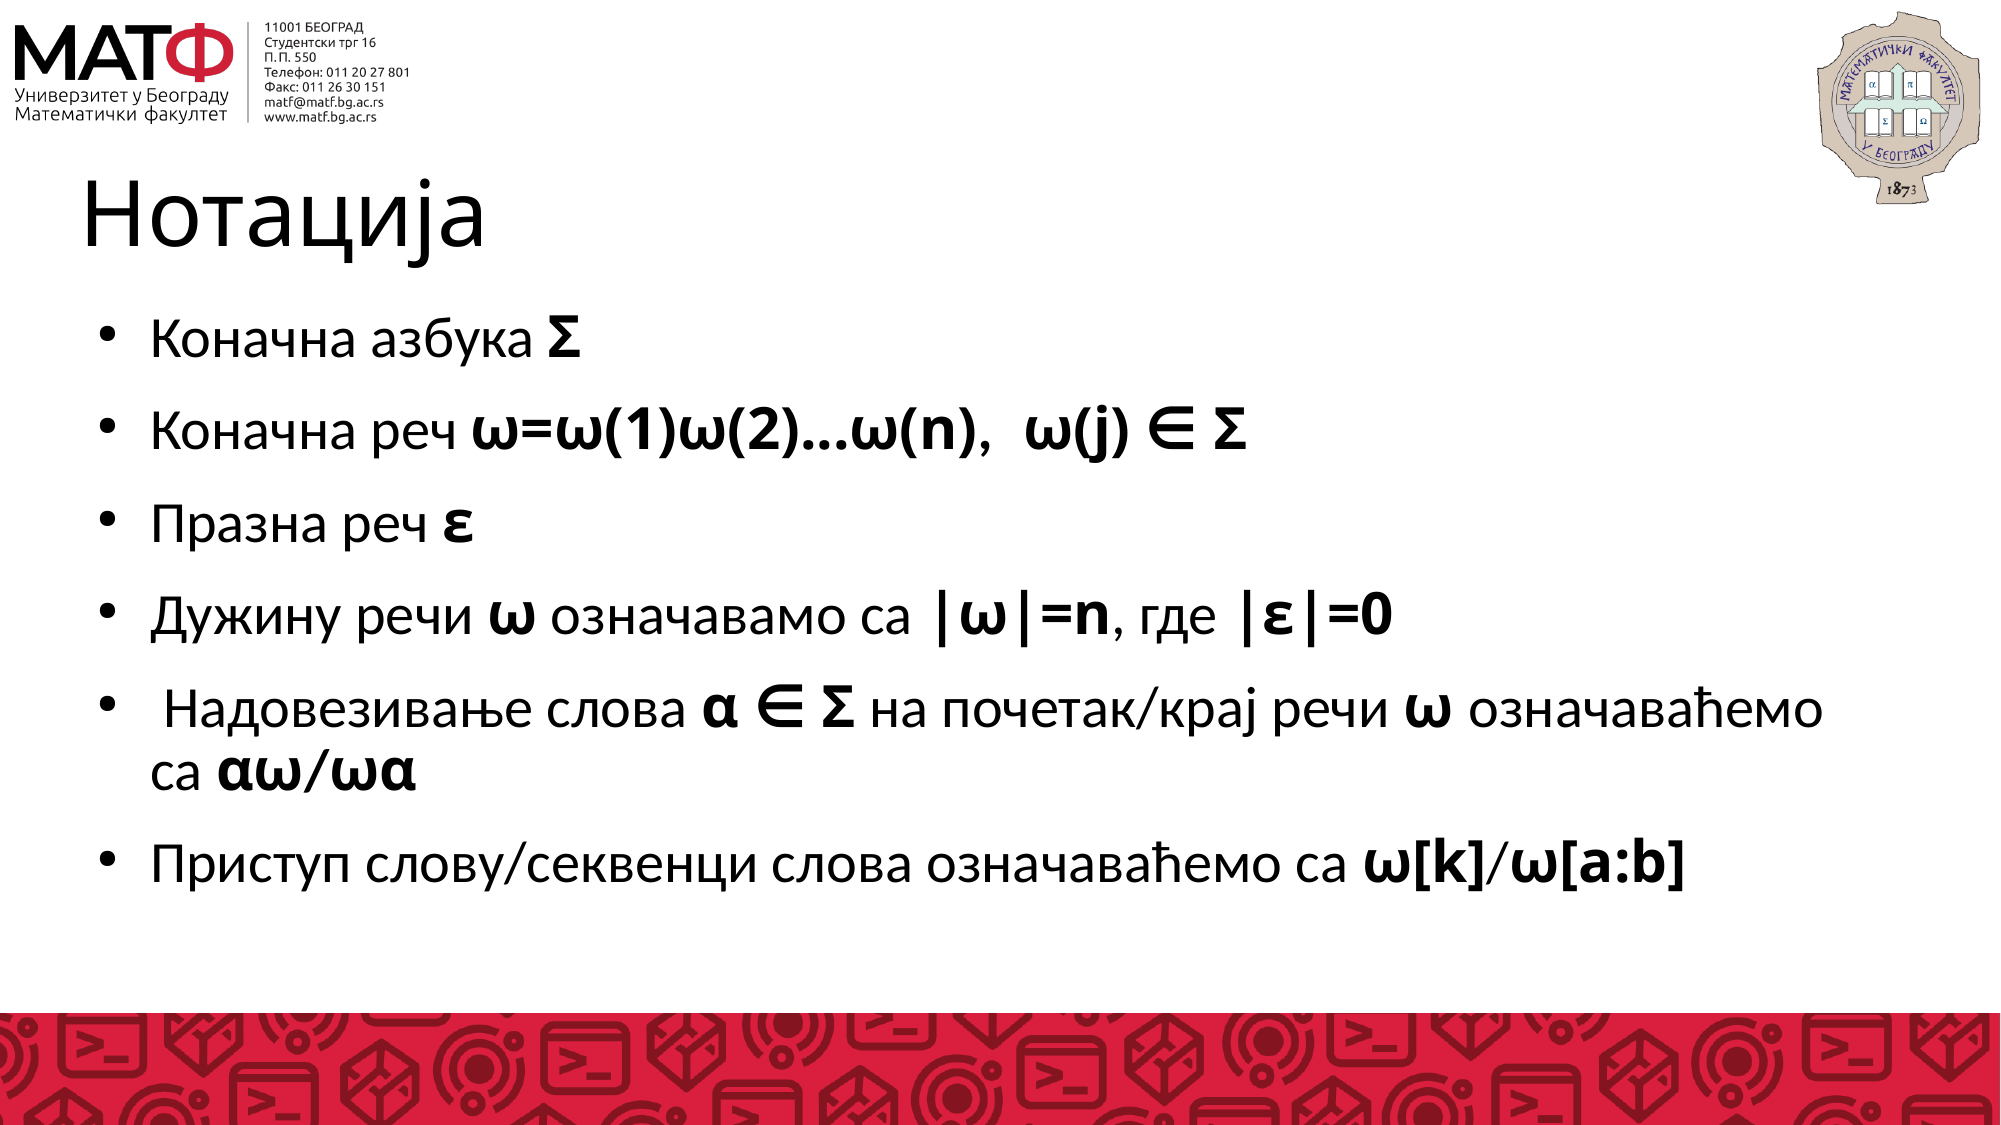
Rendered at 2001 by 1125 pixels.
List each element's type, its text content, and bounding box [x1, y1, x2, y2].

list Коначна азбука Σ Коначна реч ω=ω(1)ω(2)...ω(n), ω(j) ∈ Σ Празна реч ε Дужину речи ω означавамо са |ω|=n, где |ε|=0 Надовезивање слова α ∈ Σ на почетак/крај речи ω означаваћемо са αω/ωα Приступ слову/секвенци слова означаваћемо са ω[k]/ω[a:b] [64, 299, 1863, 1014]
picture [0, 1013, 2001, 1125]
picture [1948, 0, 1995, 225]
title Нотација [64, 155, 1863, 278]
picture [0, 0, 435, 147]
